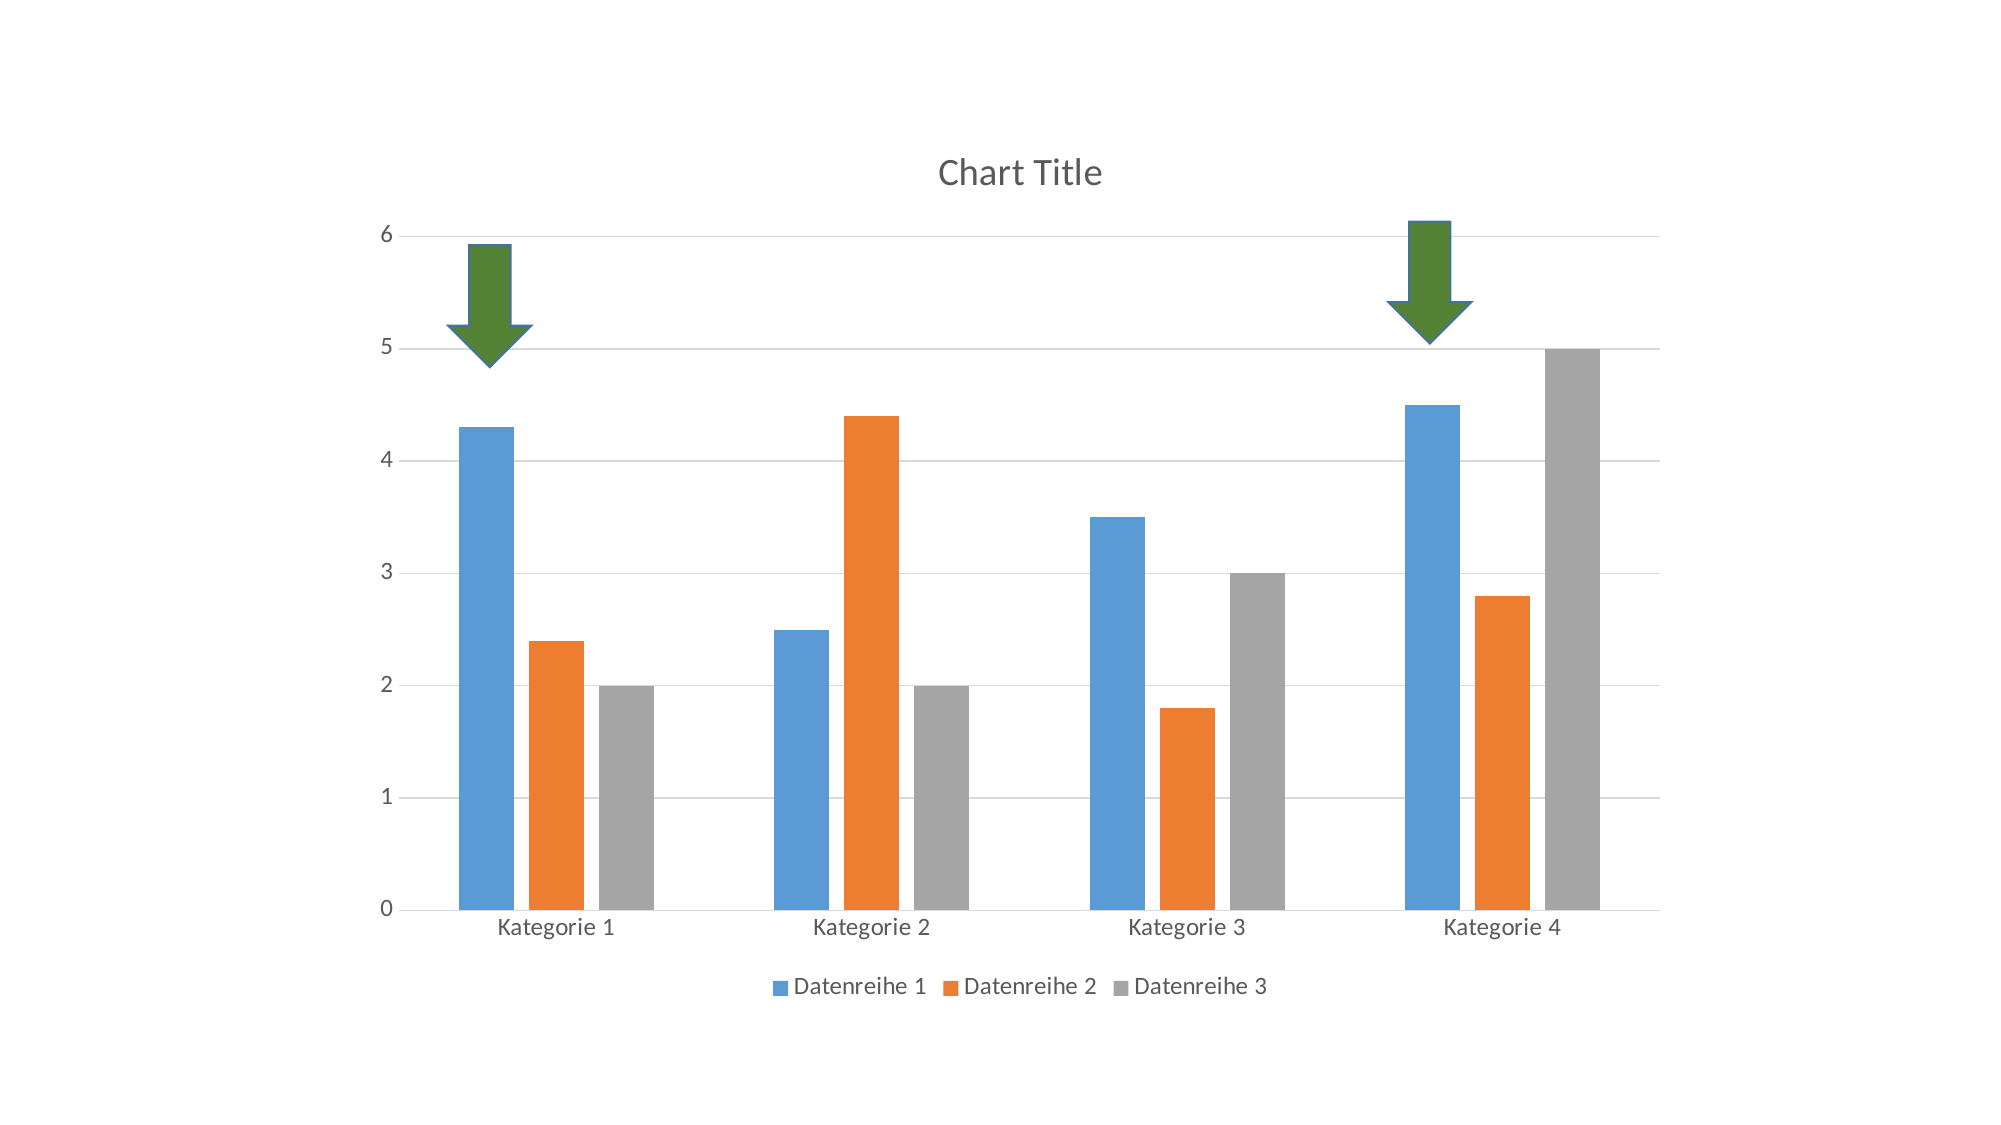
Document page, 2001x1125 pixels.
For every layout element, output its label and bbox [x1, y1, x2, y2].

text_box [448, 245, 532, 368]
chart [353, 118, 1687, 1007]
